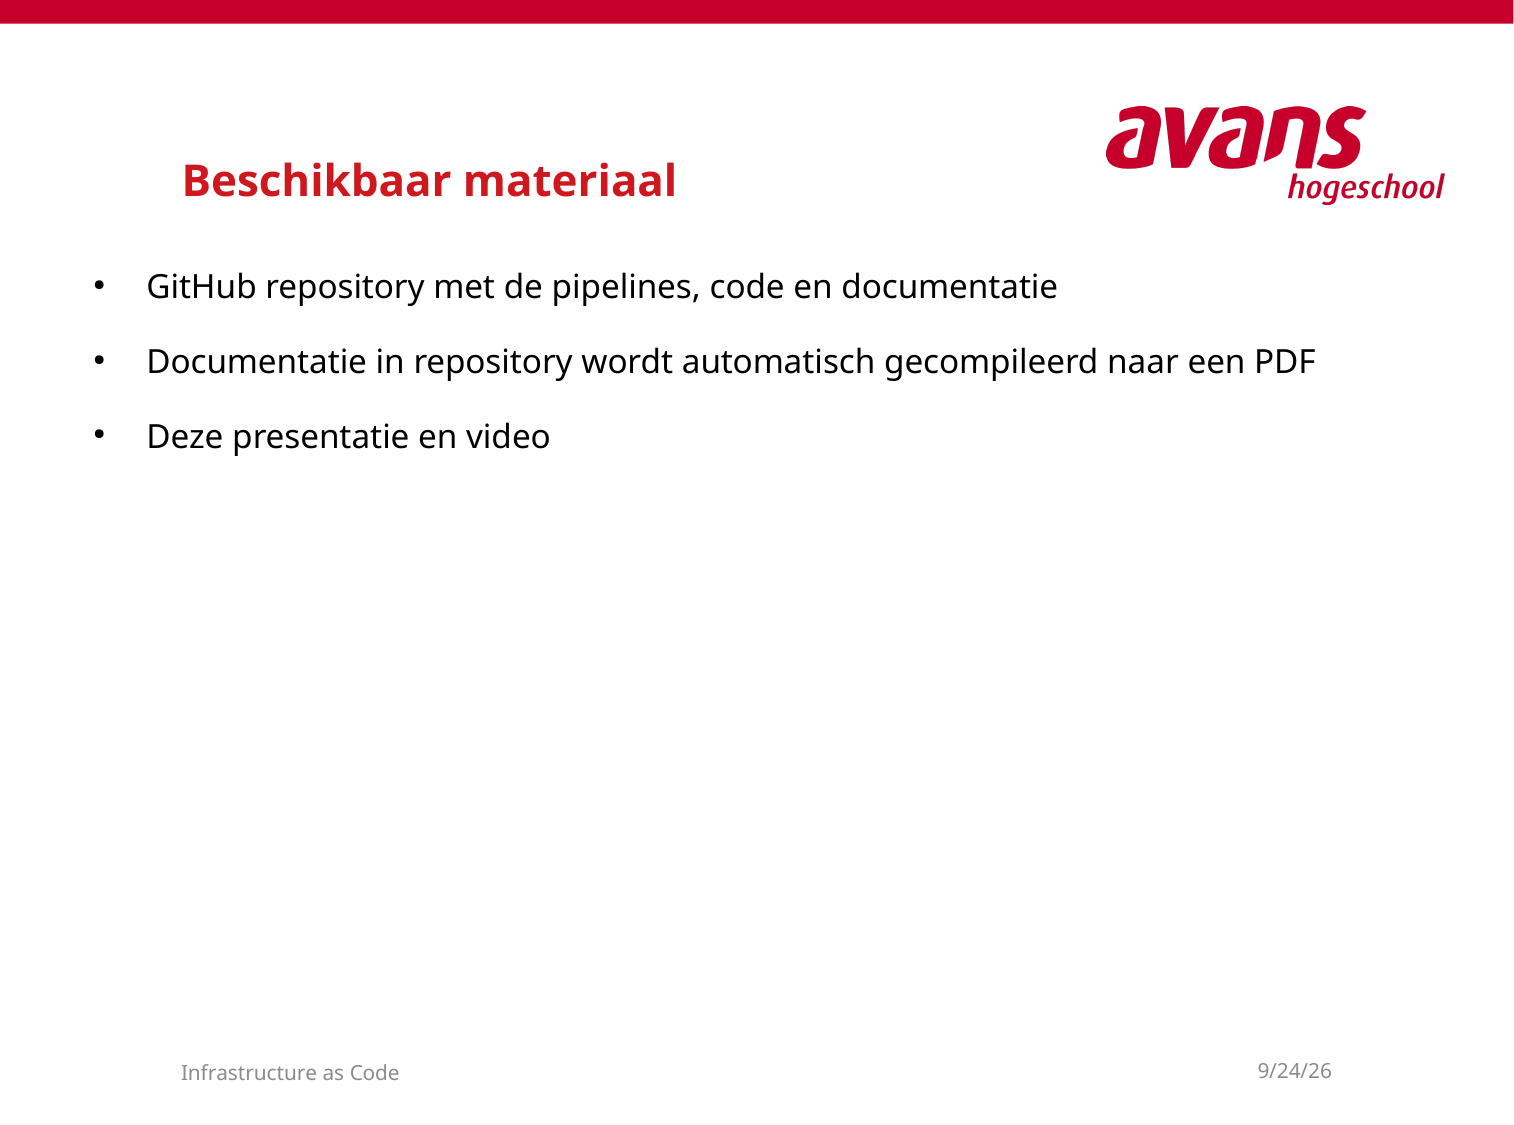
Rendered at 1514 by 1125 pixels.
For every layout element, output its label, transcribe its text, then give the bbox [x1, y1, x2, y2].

list GitHub repository met de pipelines, code en documentatie Documentatie in repository wordt automatisch gecompileerd naar een PDF Deze presentatie en video [75, 263, 1438, 916]
picture [1106, 106, 1445, 205]
title Beschikbaar materiaal [181, 150, 1028, 209]
